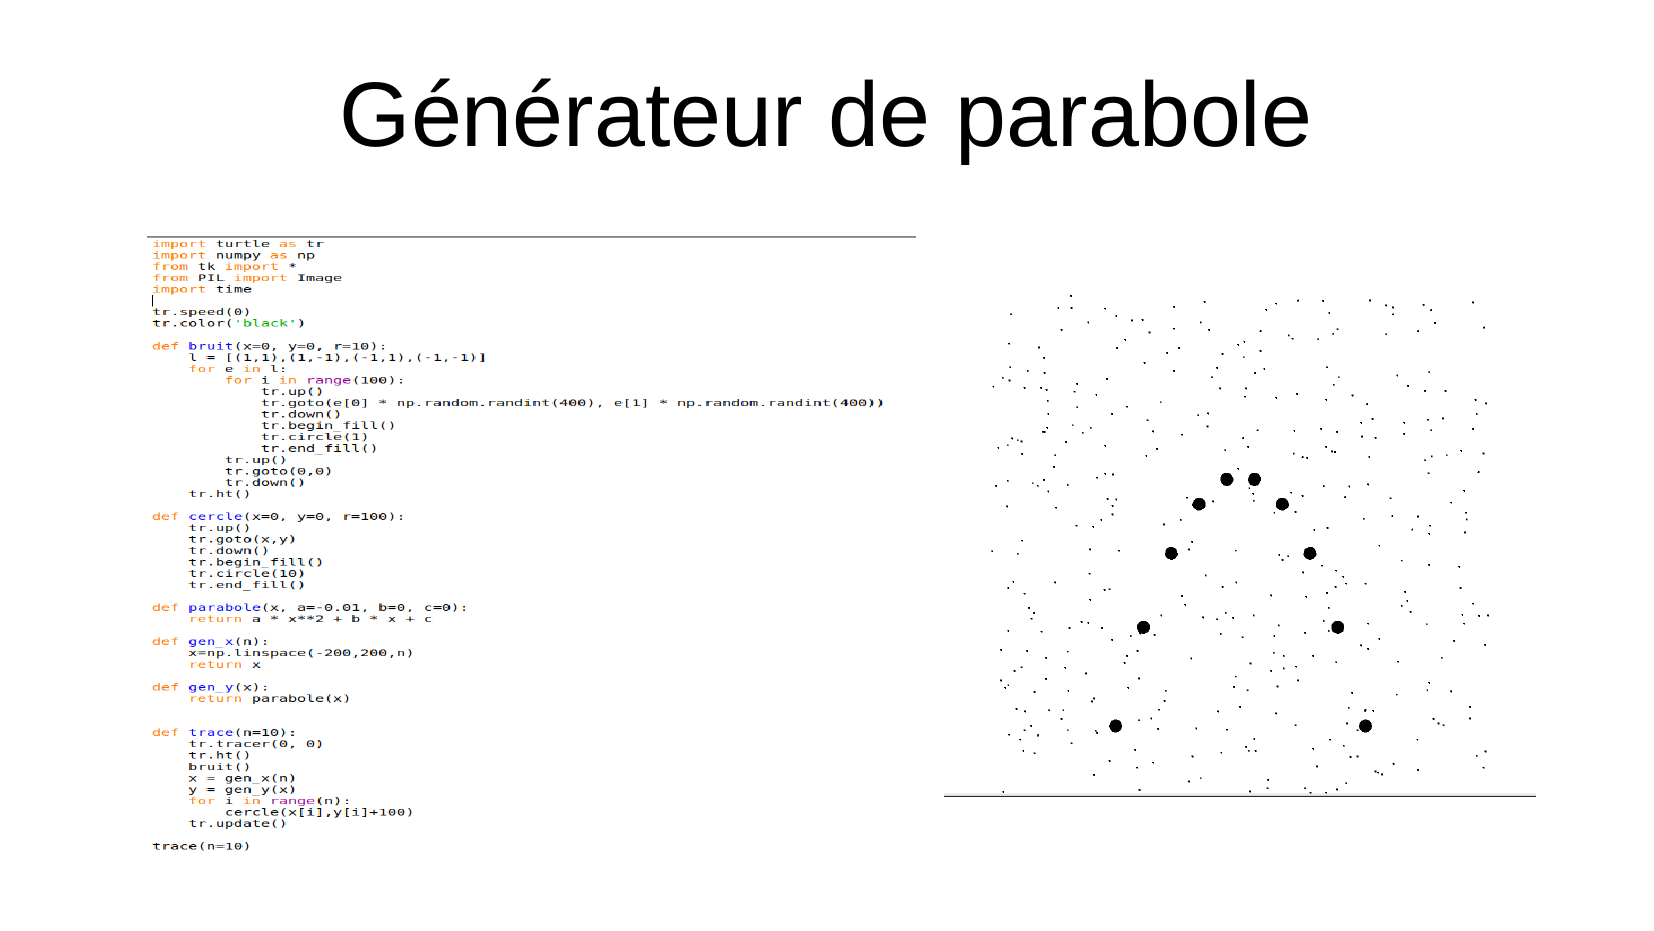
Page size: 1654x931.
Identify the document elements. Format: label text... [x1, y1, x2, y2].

title Générateur de parabole [82, 37, 1571, 193]
picture [147, 236, 916, 868]
picture [944, 295, 1536, 797]
